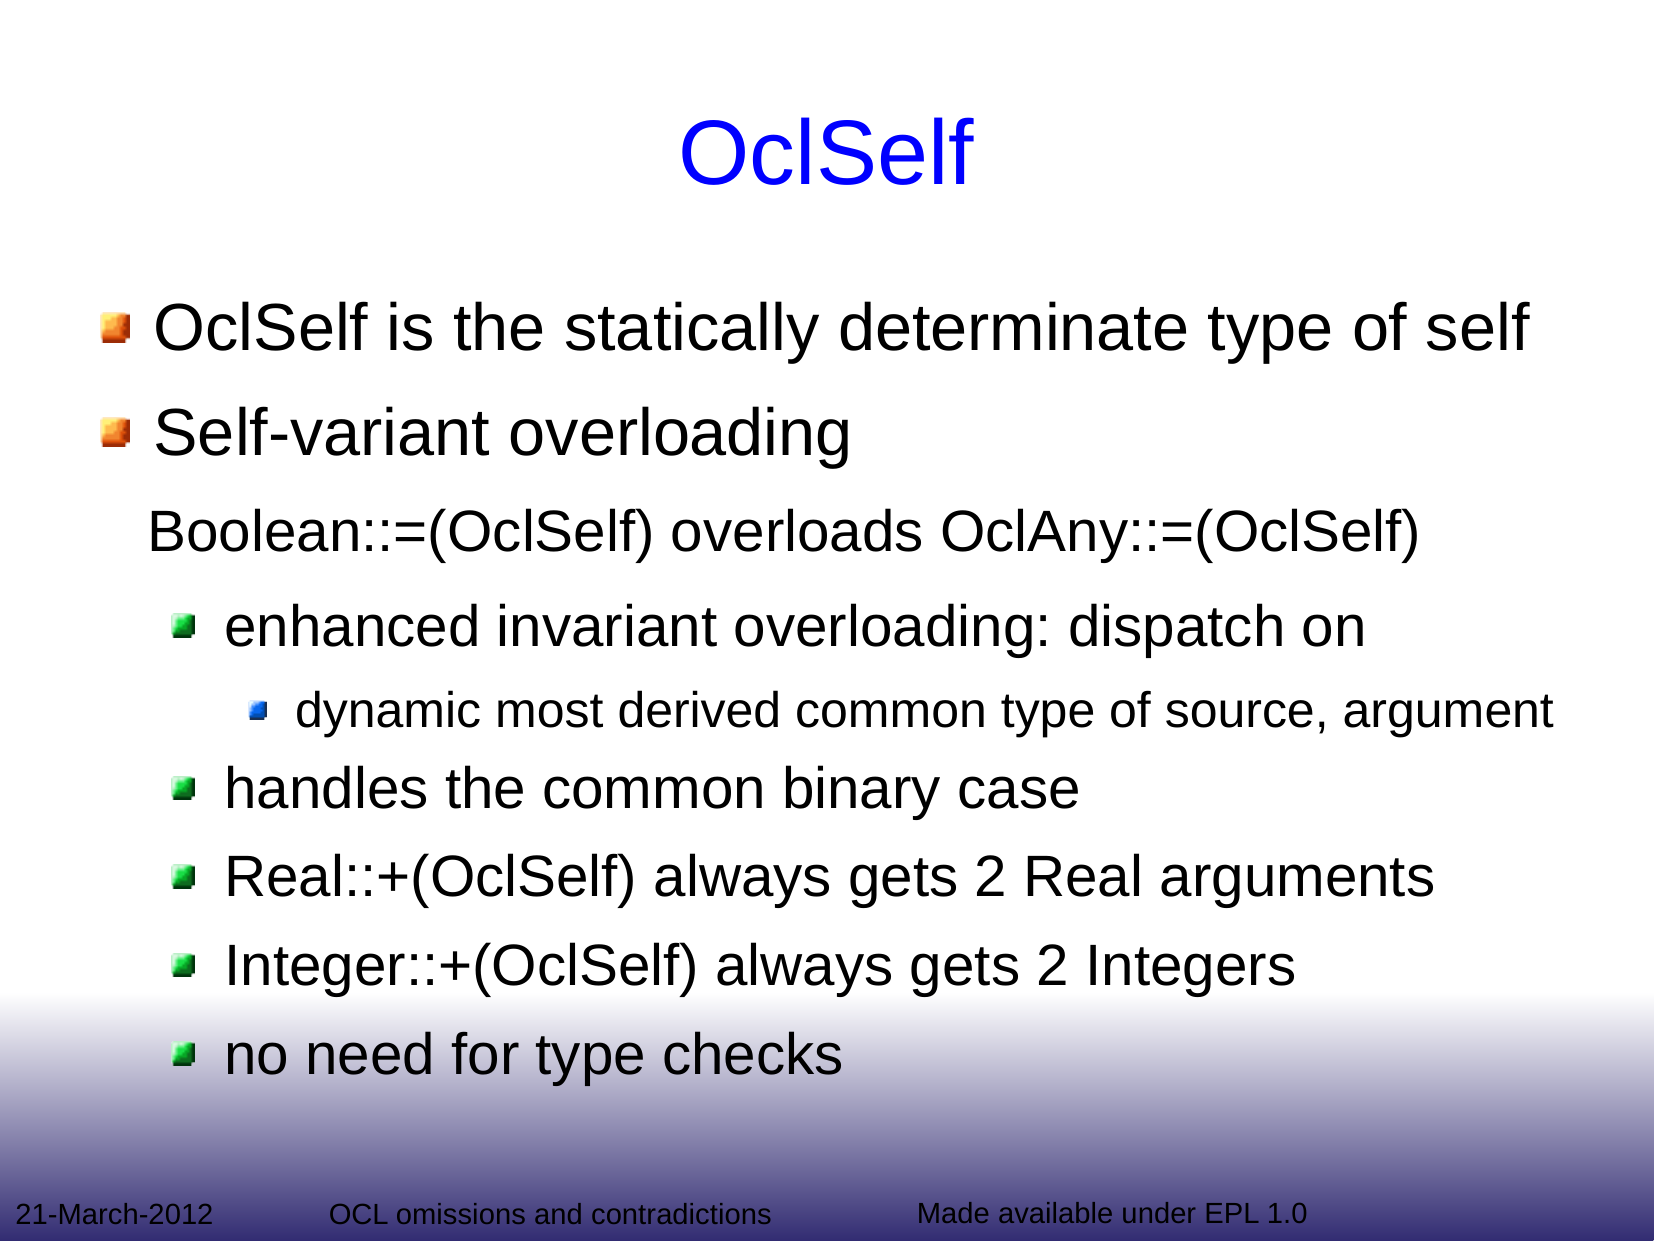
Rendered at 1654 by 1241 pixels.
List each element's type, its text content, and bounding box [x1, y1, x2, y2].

list OclSelf is the statically determinate type of self Self-variant overloading Boolean::=(OclSelf) overloads OclAny::=(OclSelf) enhanced invariant overloading: dispatch on dynamic most derived common type of source, argument handles the common binary case Real::+(OclSelf) always gets 2 Real arguments Integer::+(OclSelf) always gets 2 Integers no need for type checks [82, 290, 1571, 1109]
title OclSelf [82, 49, 1571, 257]
